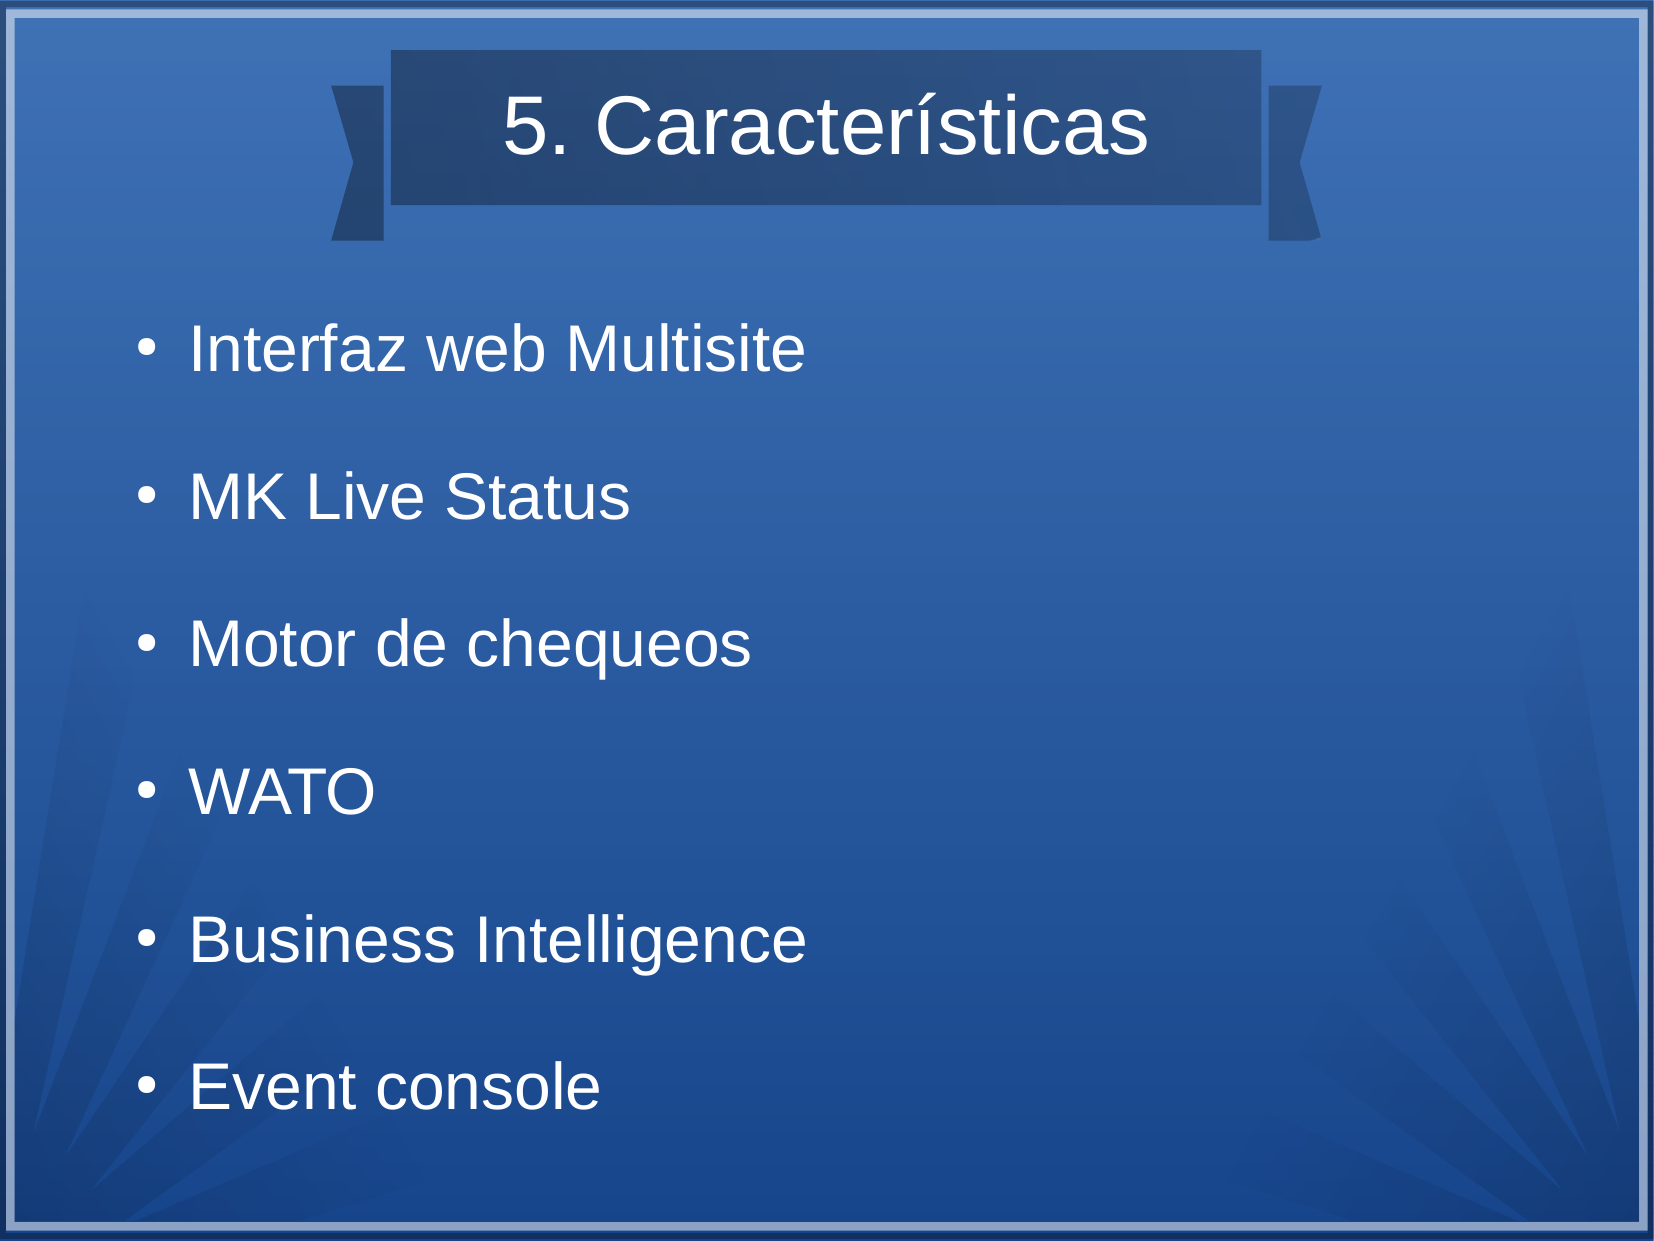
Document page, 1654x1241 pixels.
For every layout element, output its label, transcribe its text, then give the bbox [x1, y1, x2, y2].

list Interfaz web Multisite MK Live Status Motor de chequeos WATO Business Intelligence Event console [118, 174, 1607, 1134]
title 5. Características [389, 47, 1264, 174]
